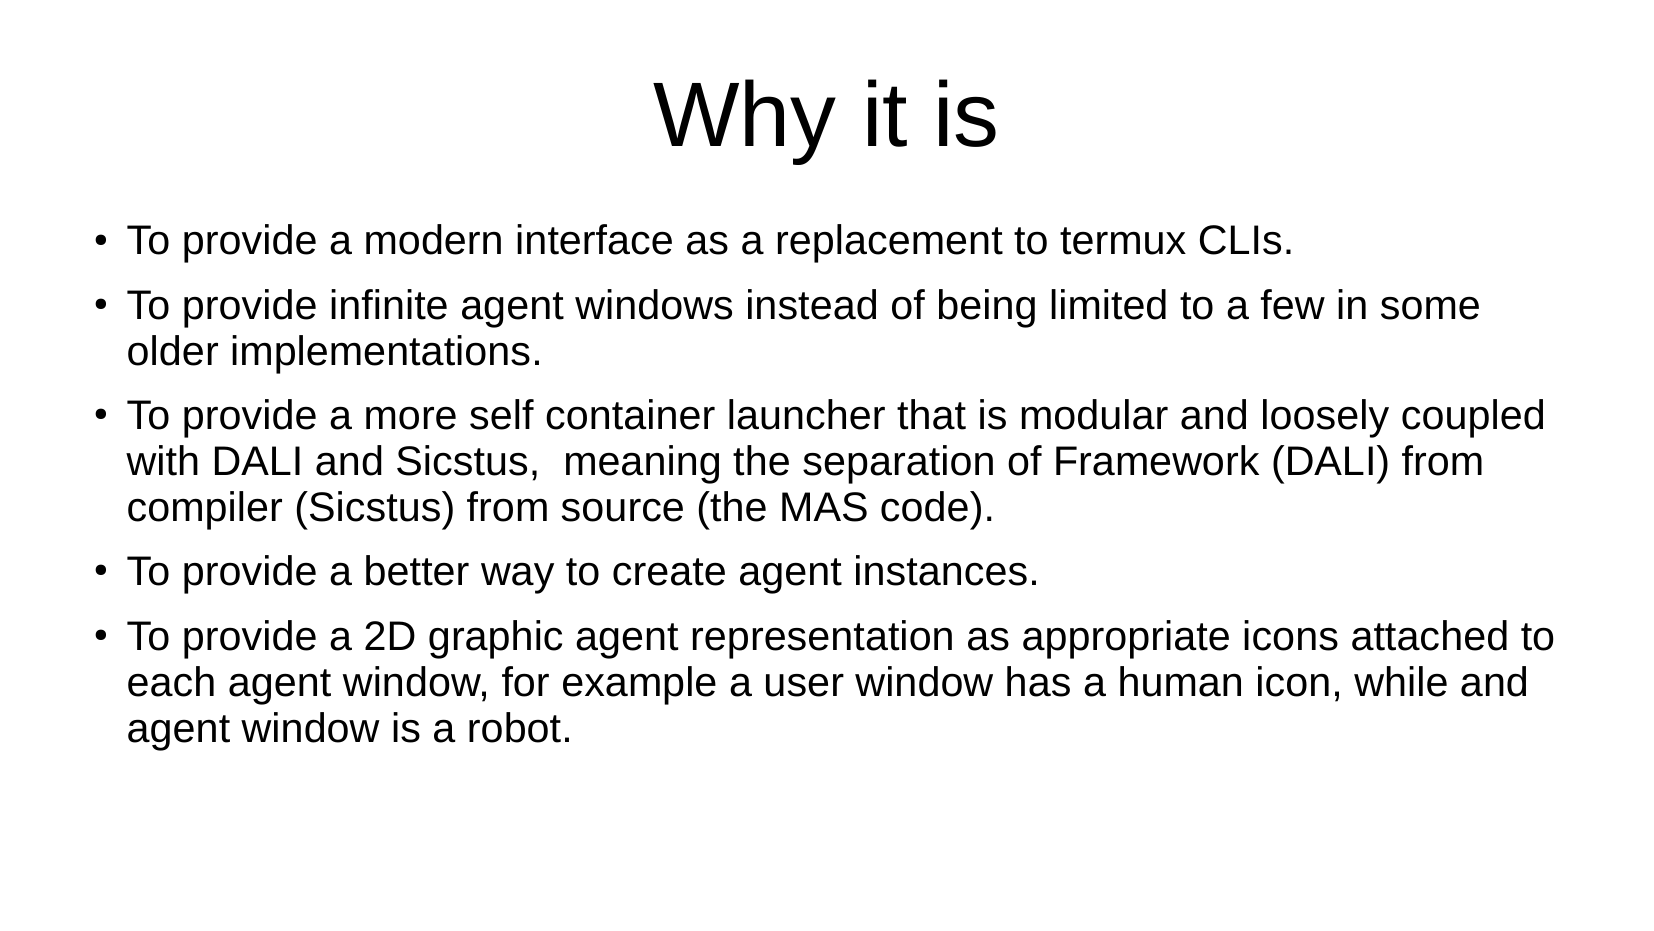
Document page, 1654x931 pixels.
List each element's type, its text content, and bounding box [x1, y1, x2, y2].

title Why it is [82, 37, 1571, 193]
list To provide a modern interface as a replacement to termux CLIs. To provide infinite agent windows instead of being limited to a few in some older implementations. To provide a more self container launcher that is modular and loosely coupled with DALI and Sicstus, meaning the separation of Framework (DALI) from compiler (Sicstus) from source (the MAS code). To provide a better way to create agent instances. To provide a 2D graphic agent representation as appropriate icons attached to each agent window, for example a user window has a human icon, while and agent window is a robot. [82, 217, 1571, 758]
